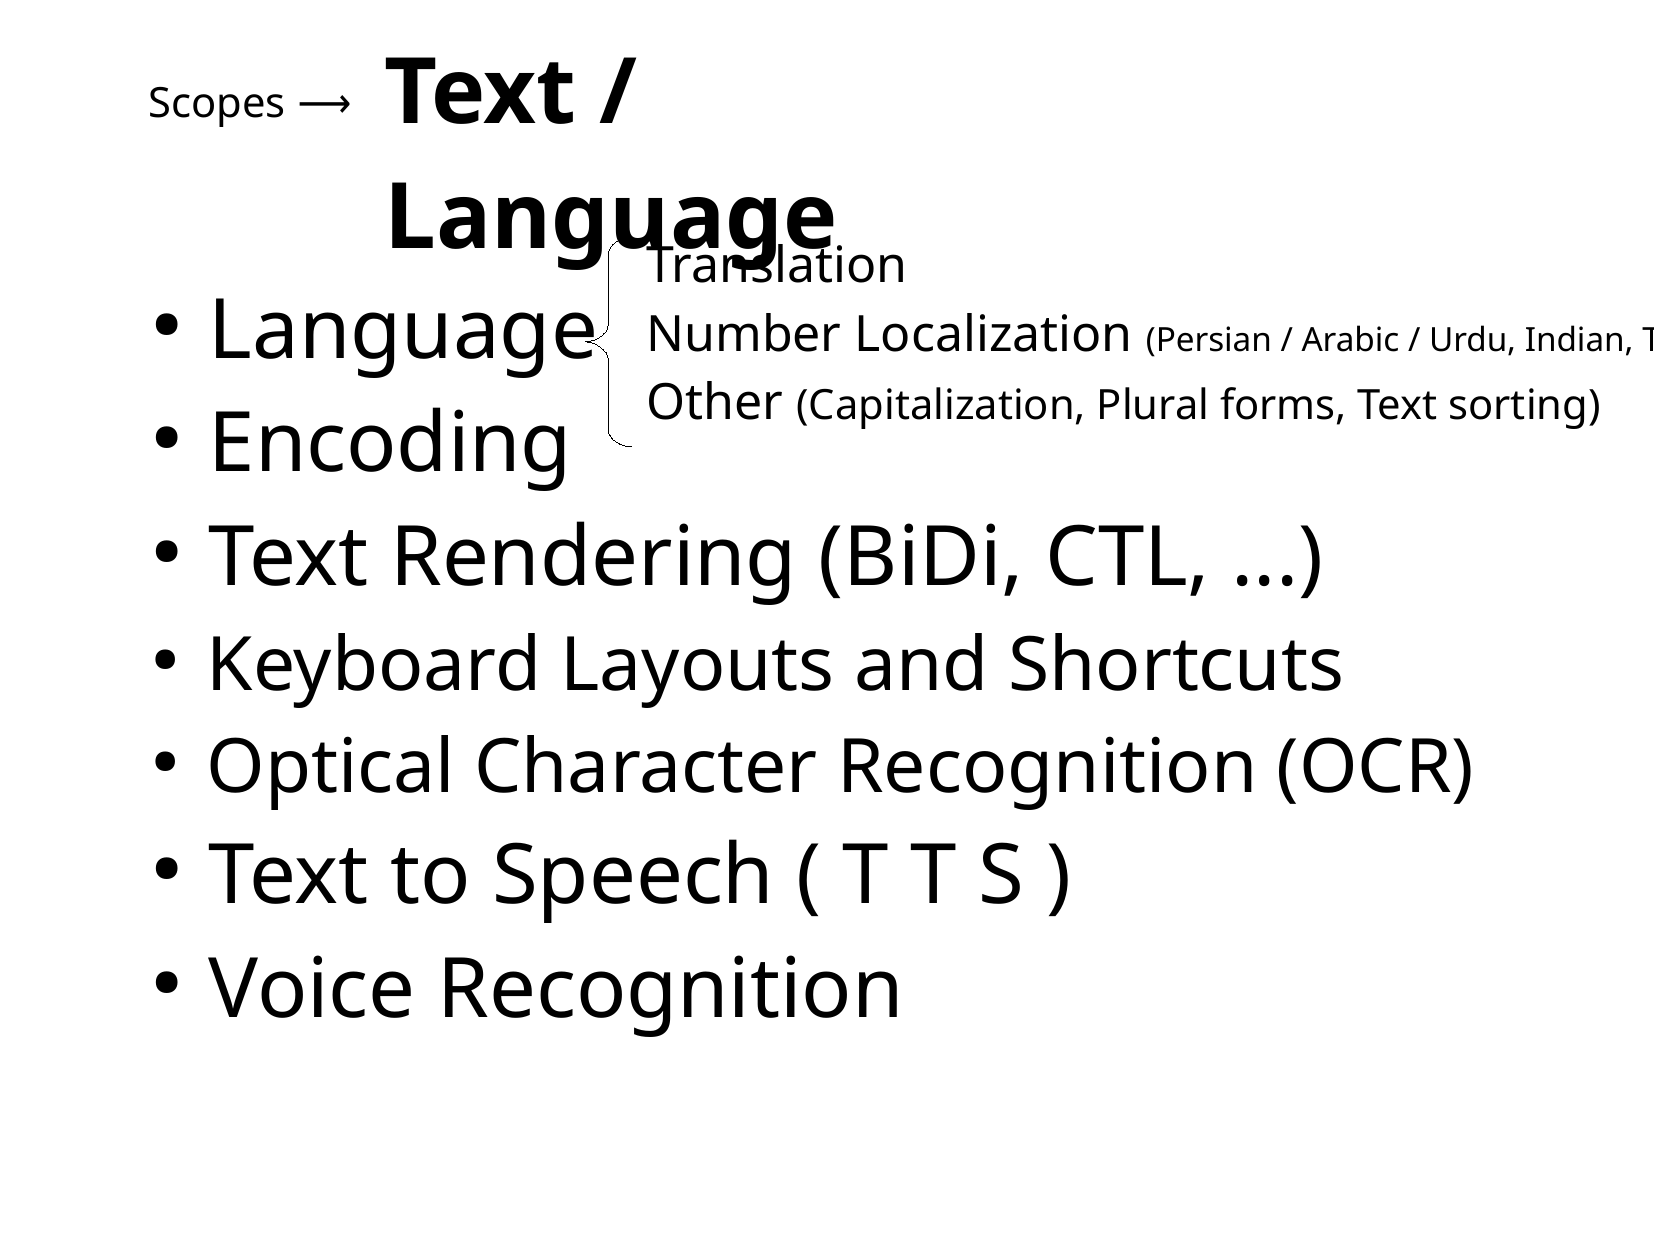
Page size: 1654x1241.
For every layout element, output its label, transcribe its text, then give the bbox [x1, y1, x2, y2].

text_box Text / Language [369, 18, 1095, 200]
text_box Scopes ⟶ [133, 65, 369, 169]
text_box Language Encoding Text Rendering (BiDi, CTL, ...) Keyboard Layouts and Shortcuts Optical Character Recognition (OCR) Text to Speech ( T T S ) Voice Recognition [137, 262, 1573, 1241]
text_box Translation Number Localization (Persian / Arabic / Urdu, Indian, Thai) Other (Capitalization, Plural forms, Text sorting) [631, 221, 1613, 484]
